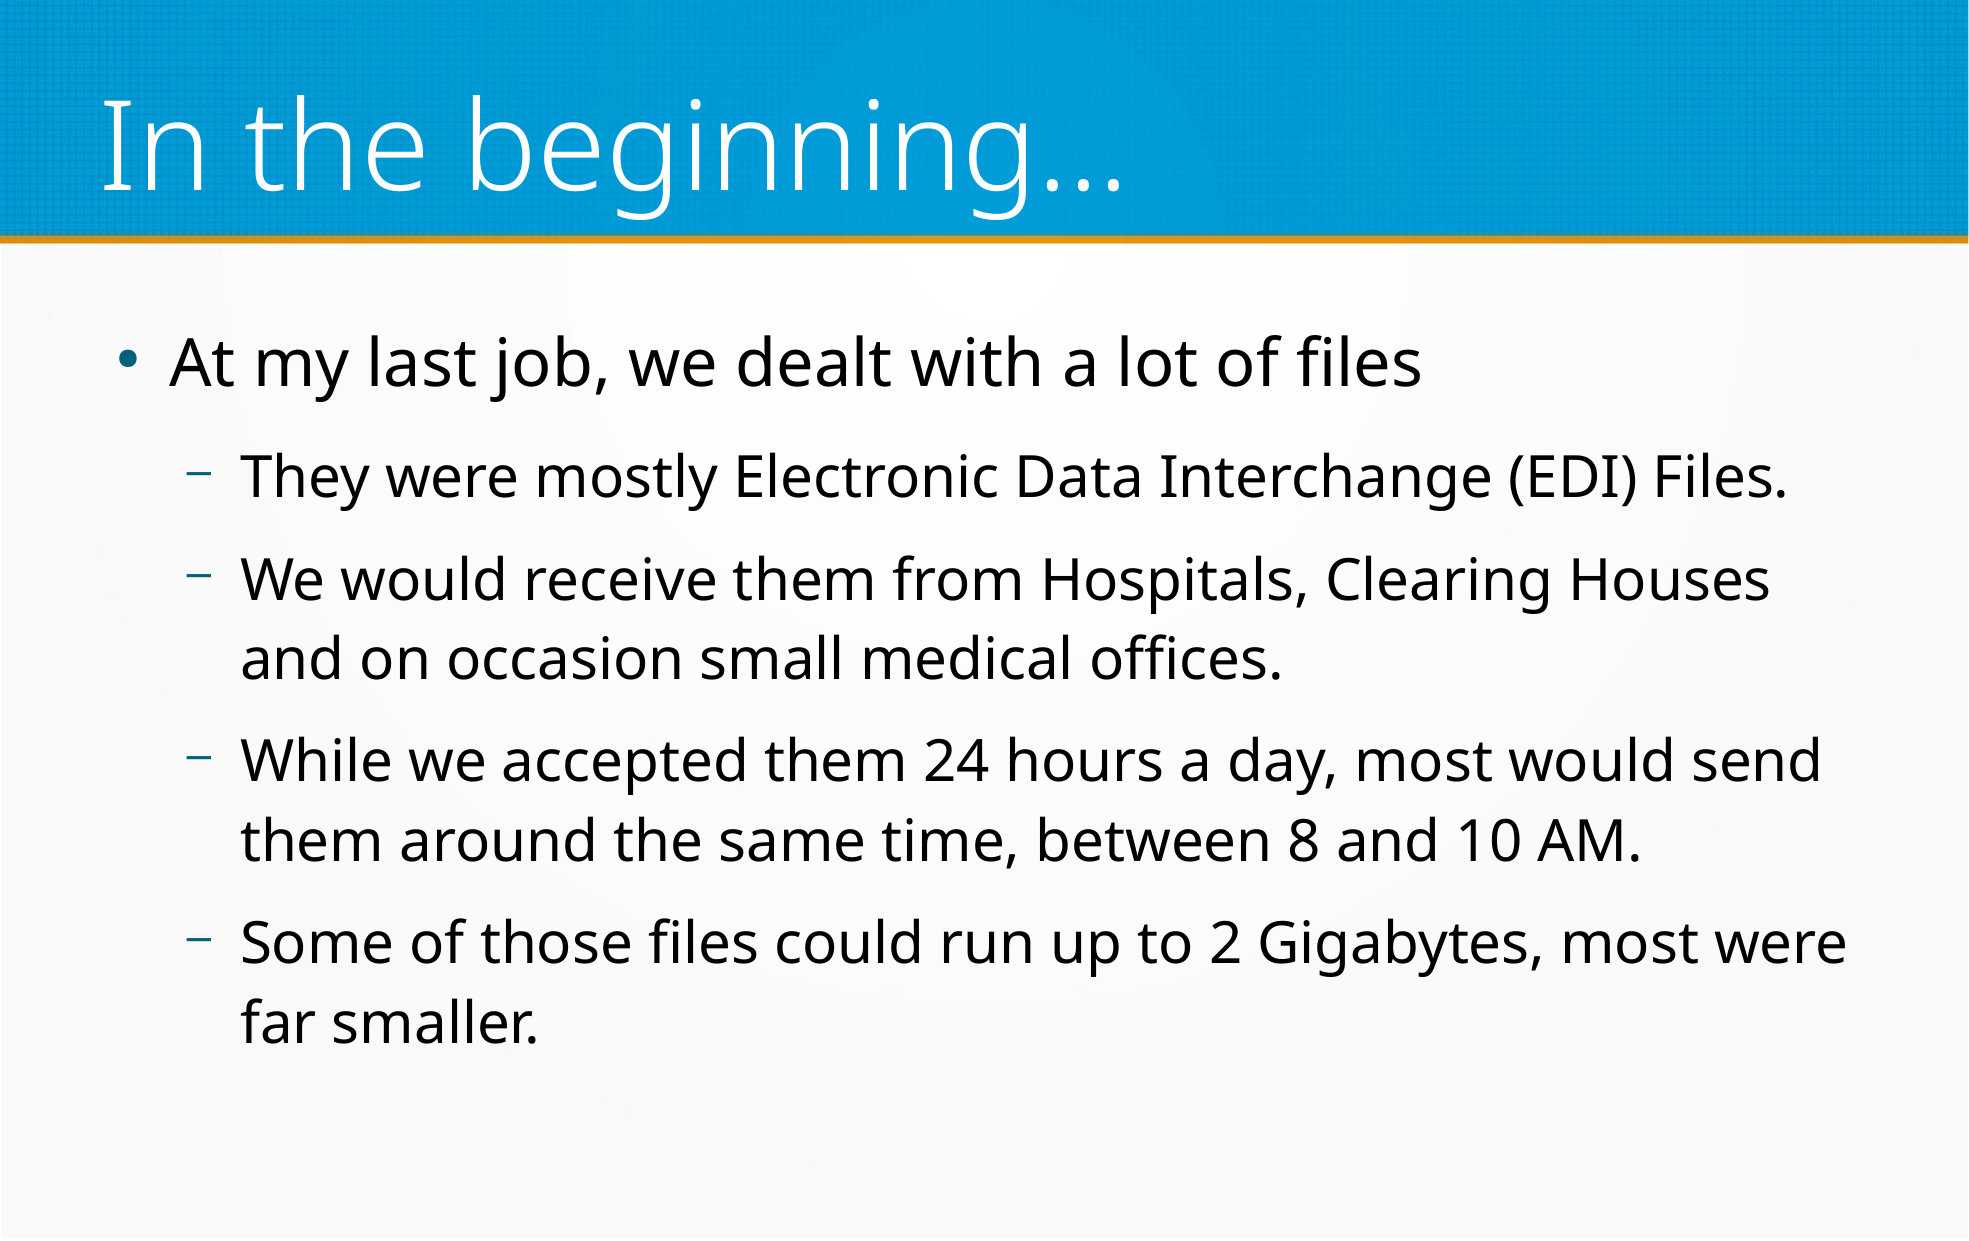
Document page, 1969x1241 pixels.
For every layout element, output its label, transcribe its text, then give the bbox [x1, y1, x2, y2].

picture [0, 233, 1969, 1241]
list At my last job, we dealt with a lot of files They were mostly Electronic Data Interchange (EDI) Files. We would receive them from Hospitals, Clearing Houses and on occasion small medical offices. While we accepted them 24 hours a day, most would send them around the same time, between 8 and 10 AM. Some of those files could run up to 2 Gigabytes, most were far smaller. [98, 315, 1861, 1081]
title In the beginning... [98, 19, 1870, 227]
